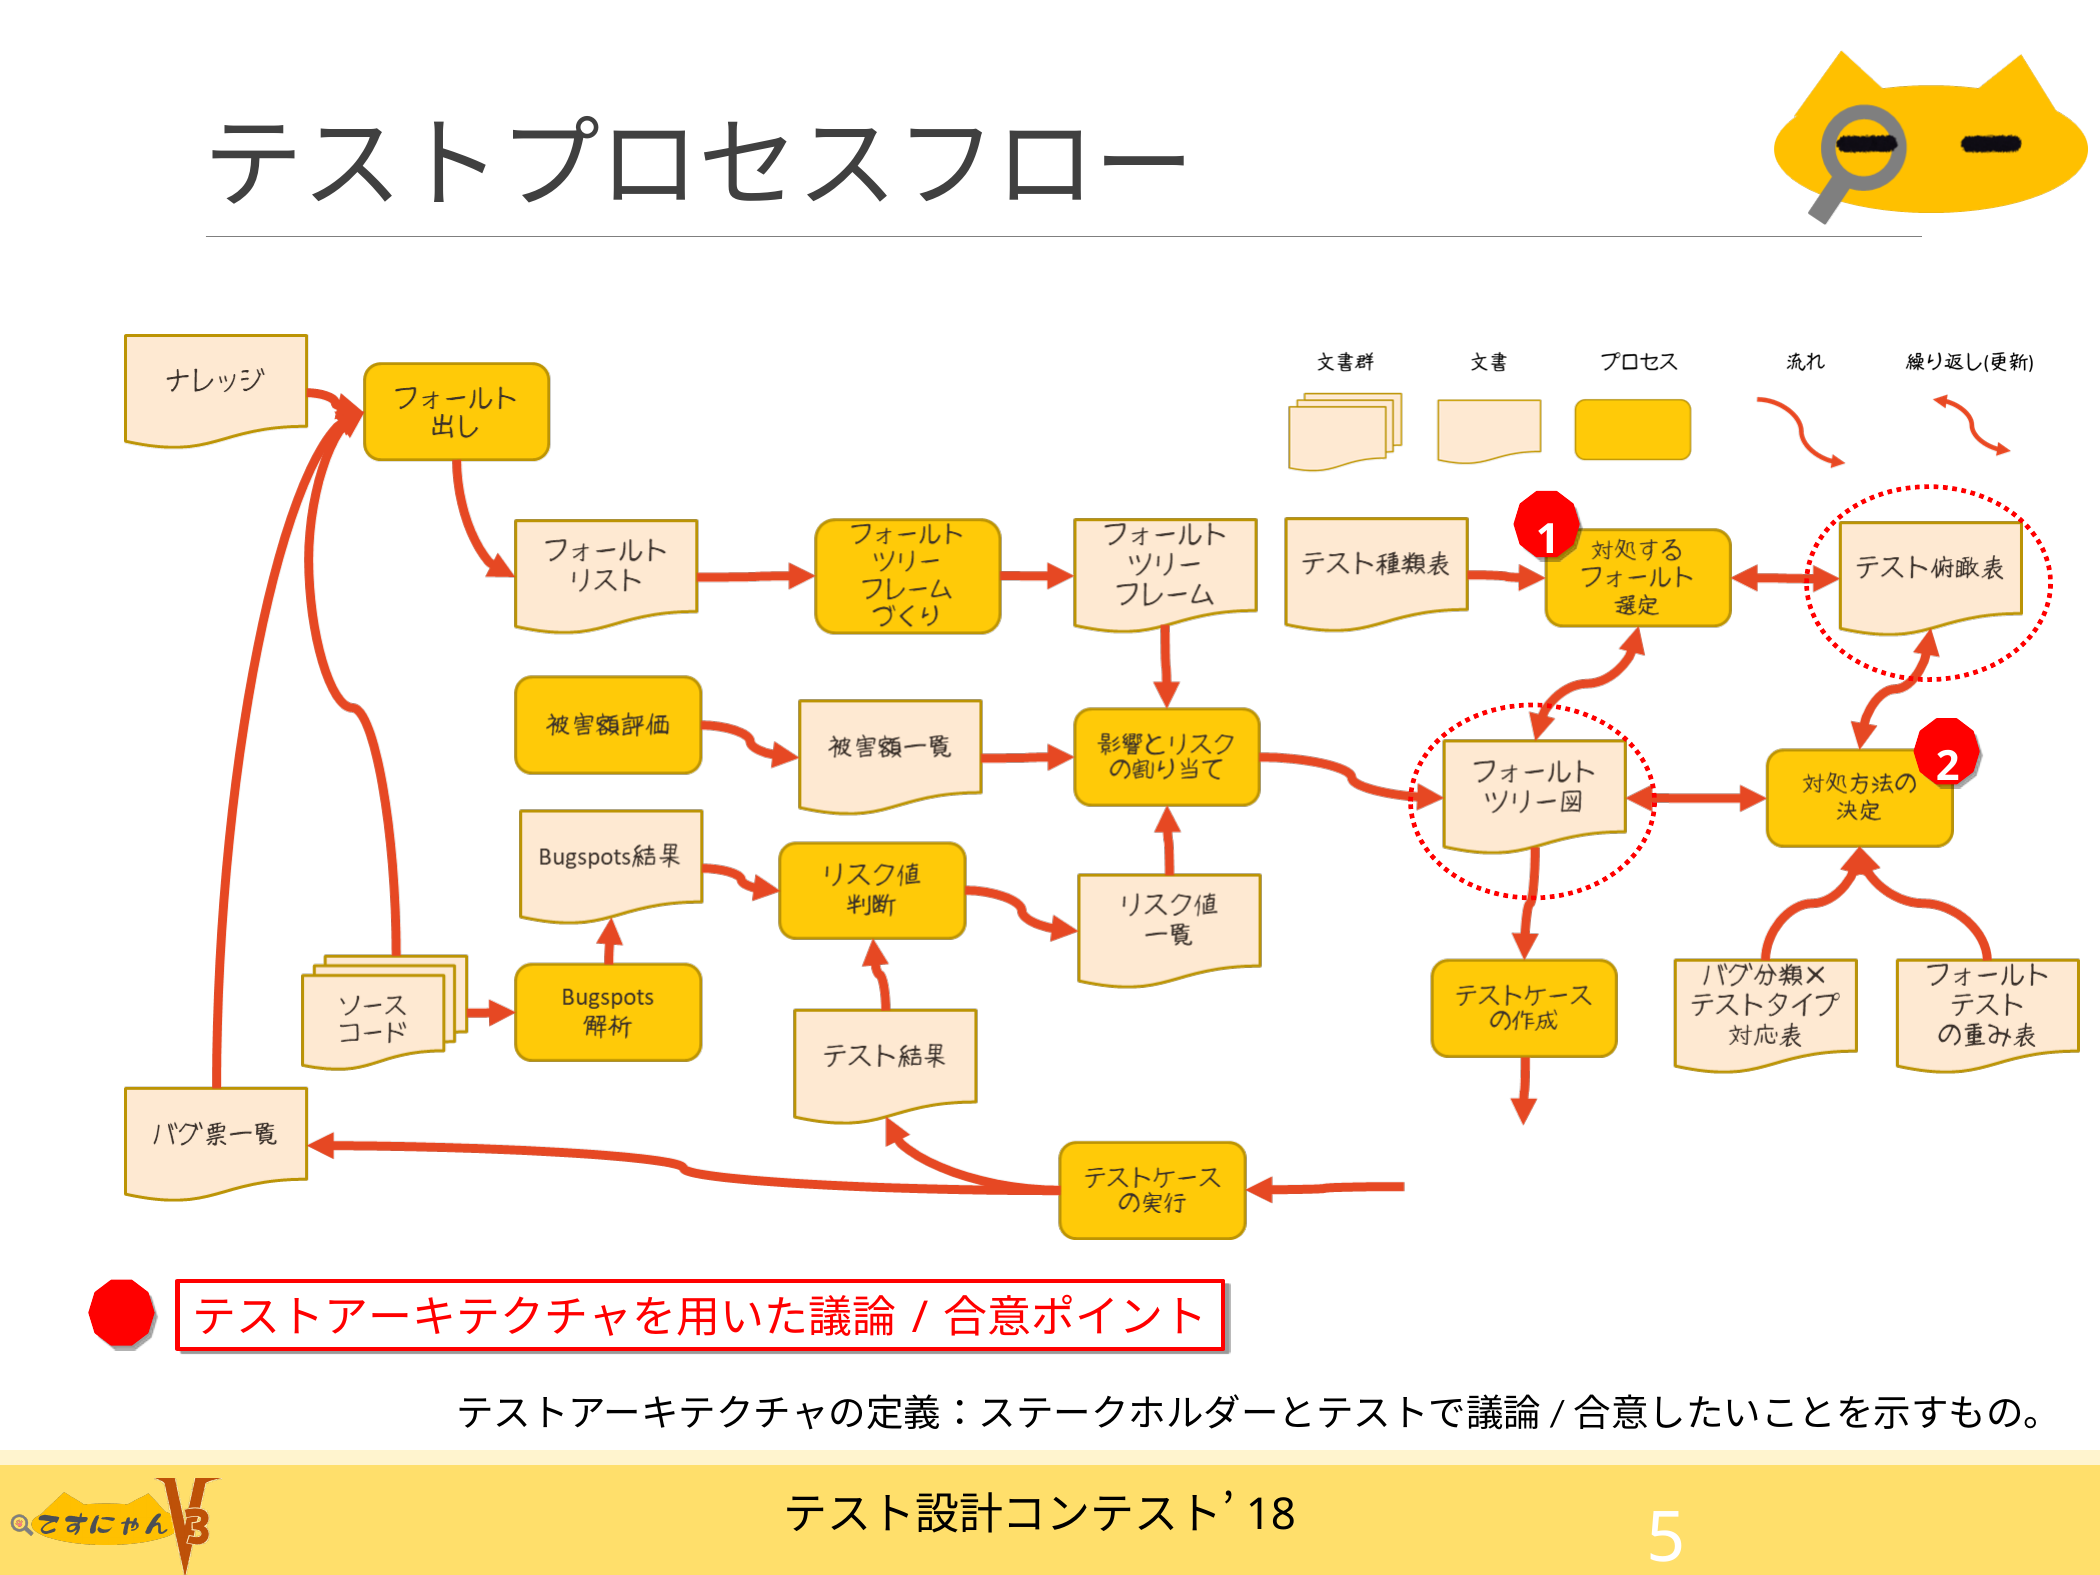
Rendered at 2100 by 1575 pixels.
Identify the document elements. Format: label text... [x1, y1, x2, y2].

text_box 5 [1630, 1483, 1943, 1568]
title テストプロセスフロー [188, 32, 1922, 228]
picture [124, 334, 2080, 1241]
text_box テストアーキテクチャの定義：ステークホルダーとテストで議論/合意したいことを示すもの。 [441, 1382, 2062, 1442]
text_box 1 [1514, 492, 1579, 556]
text_box [89, 1280, 154, 1345]
text_box テストアーキテクチャを用いた議論/合意ポイント [177, 1281, 1223, 1349]
text_box 2 [1914, 719, 1979, 784]
